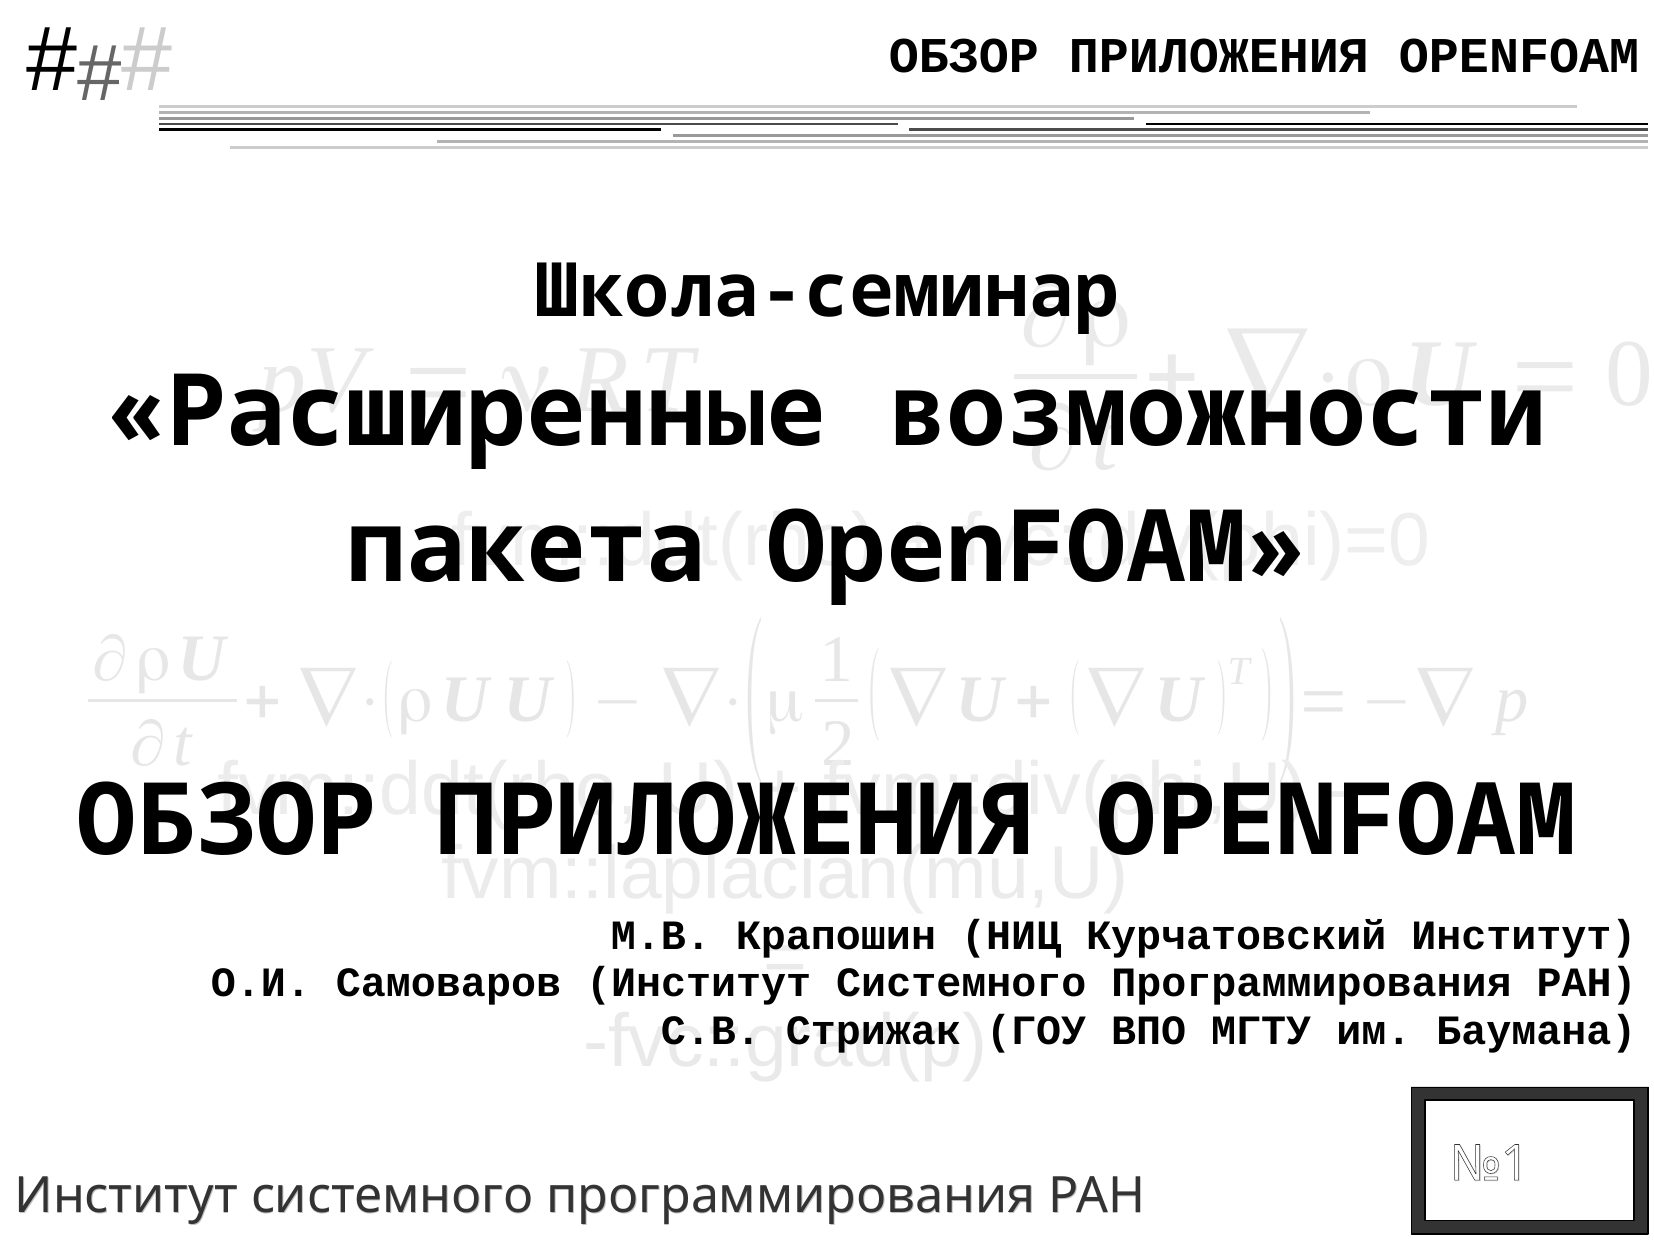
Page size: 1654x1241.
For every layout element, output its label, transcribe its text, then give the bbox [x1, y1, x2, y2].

text_box Школа-семинар «Расширенные возможности пакета OpenFOAM» ОБЗОР ПРИЛОЖЕНИЯ OPENFOAM [0, 236, 1654, 857]
text_box М.В. Крапошин (НИЦ Курчатовский Институт) О.И. Самоваров (Институт Системного Программирования РАН) С.В. Стрижак (ГОУ ВПО МГТУ им. Баумана) [11, 907, 1651, 1065]
